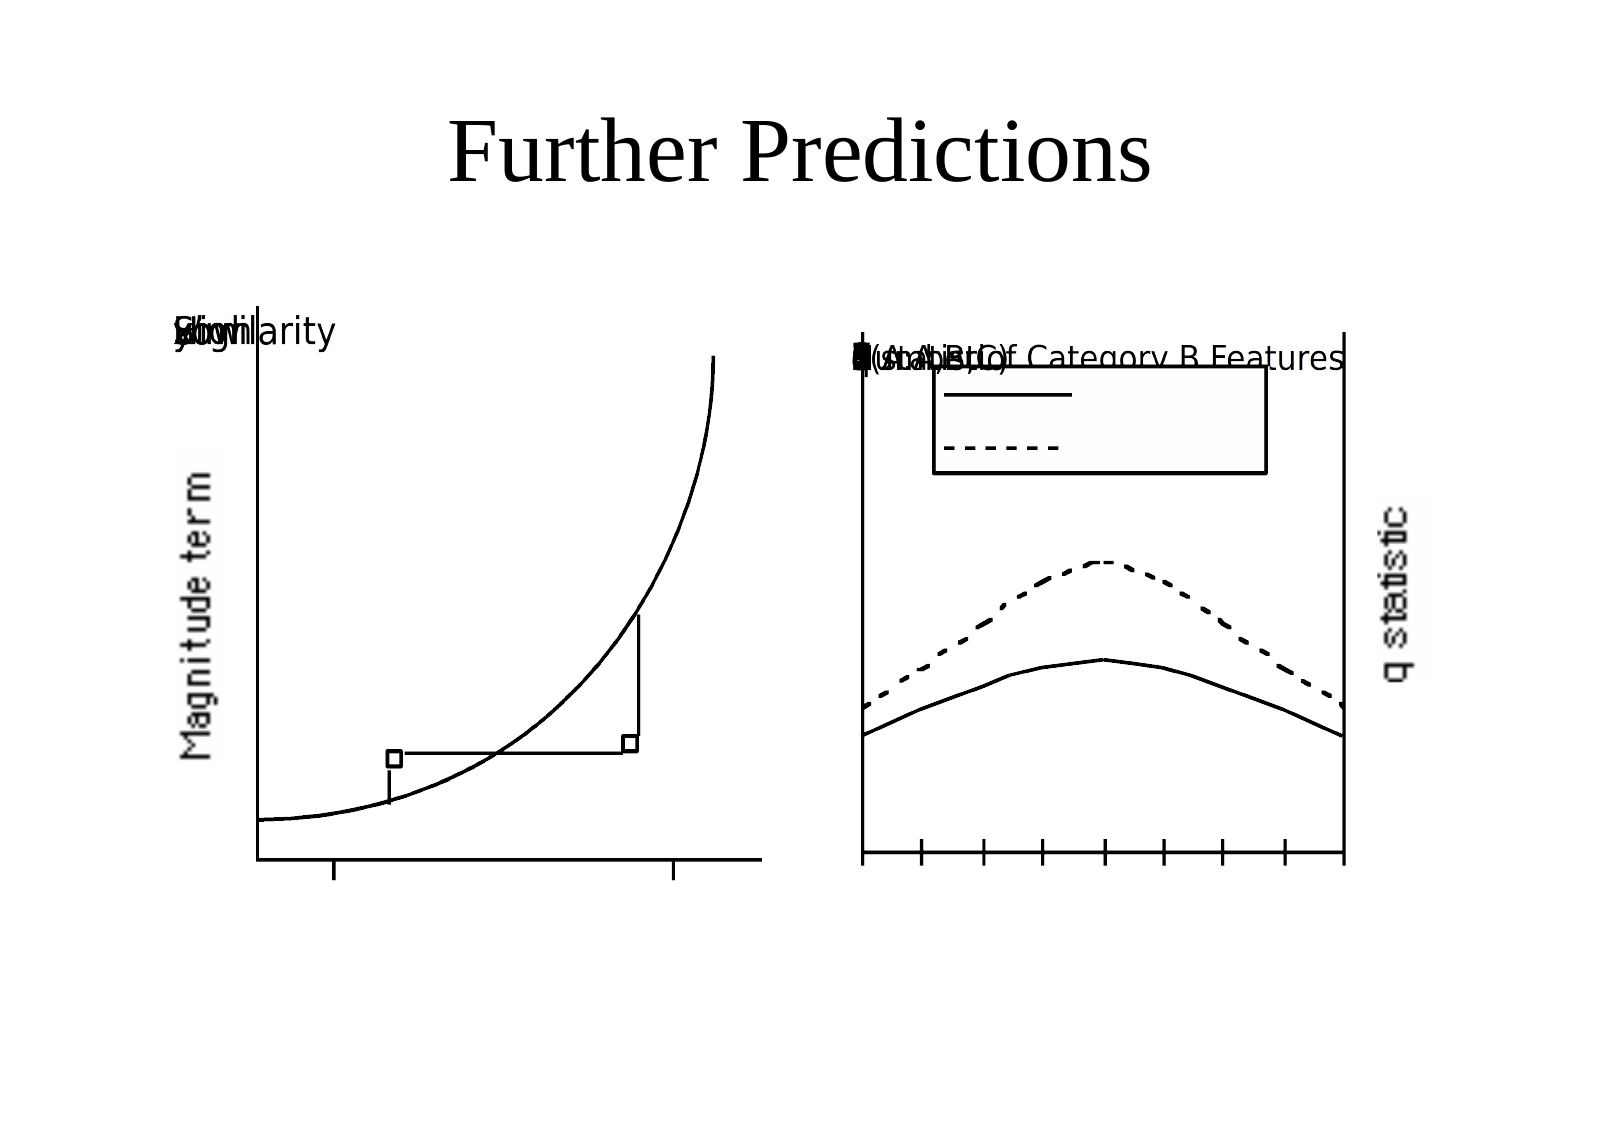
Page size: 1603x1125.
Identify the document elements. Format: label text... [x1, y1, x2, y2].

picture [847, 328, 1439, 999]
picture [169, 302, 772, 1025]
text_box Further Predictions [163, 99, 1439, 288]
